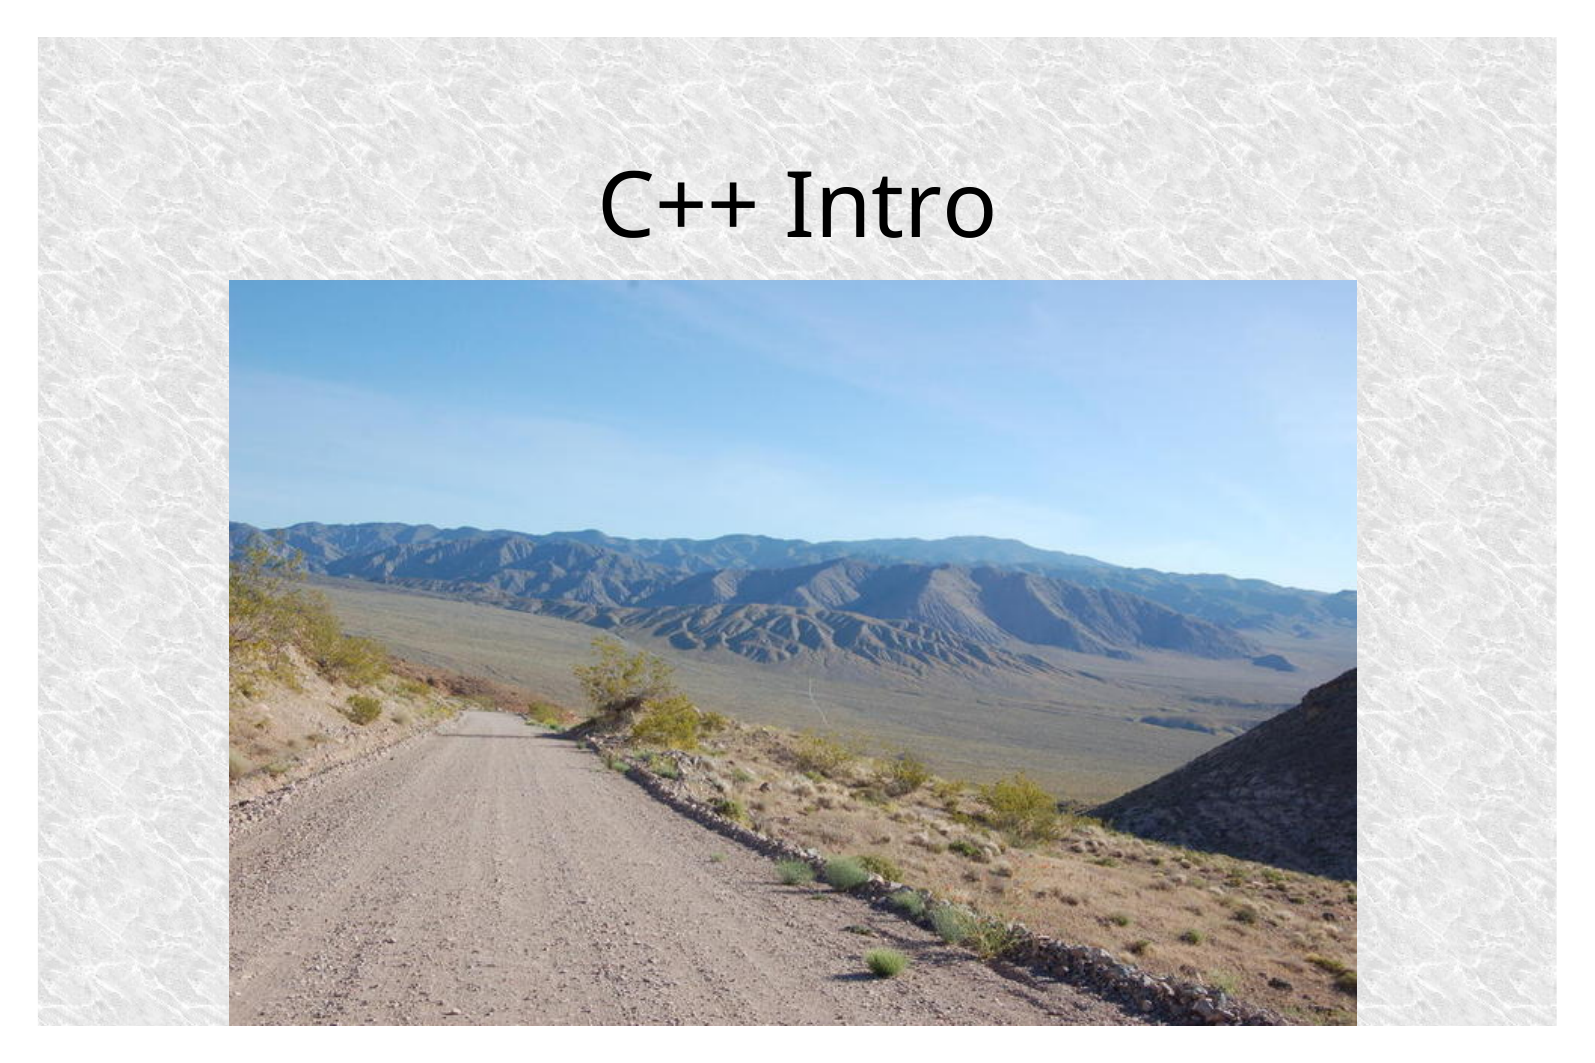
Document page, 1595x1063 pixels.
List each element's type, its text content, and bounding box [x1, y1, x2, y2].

title C++ Intro [149, 119, 1447, 285]
picture [37, 37, 1557, 1026]
